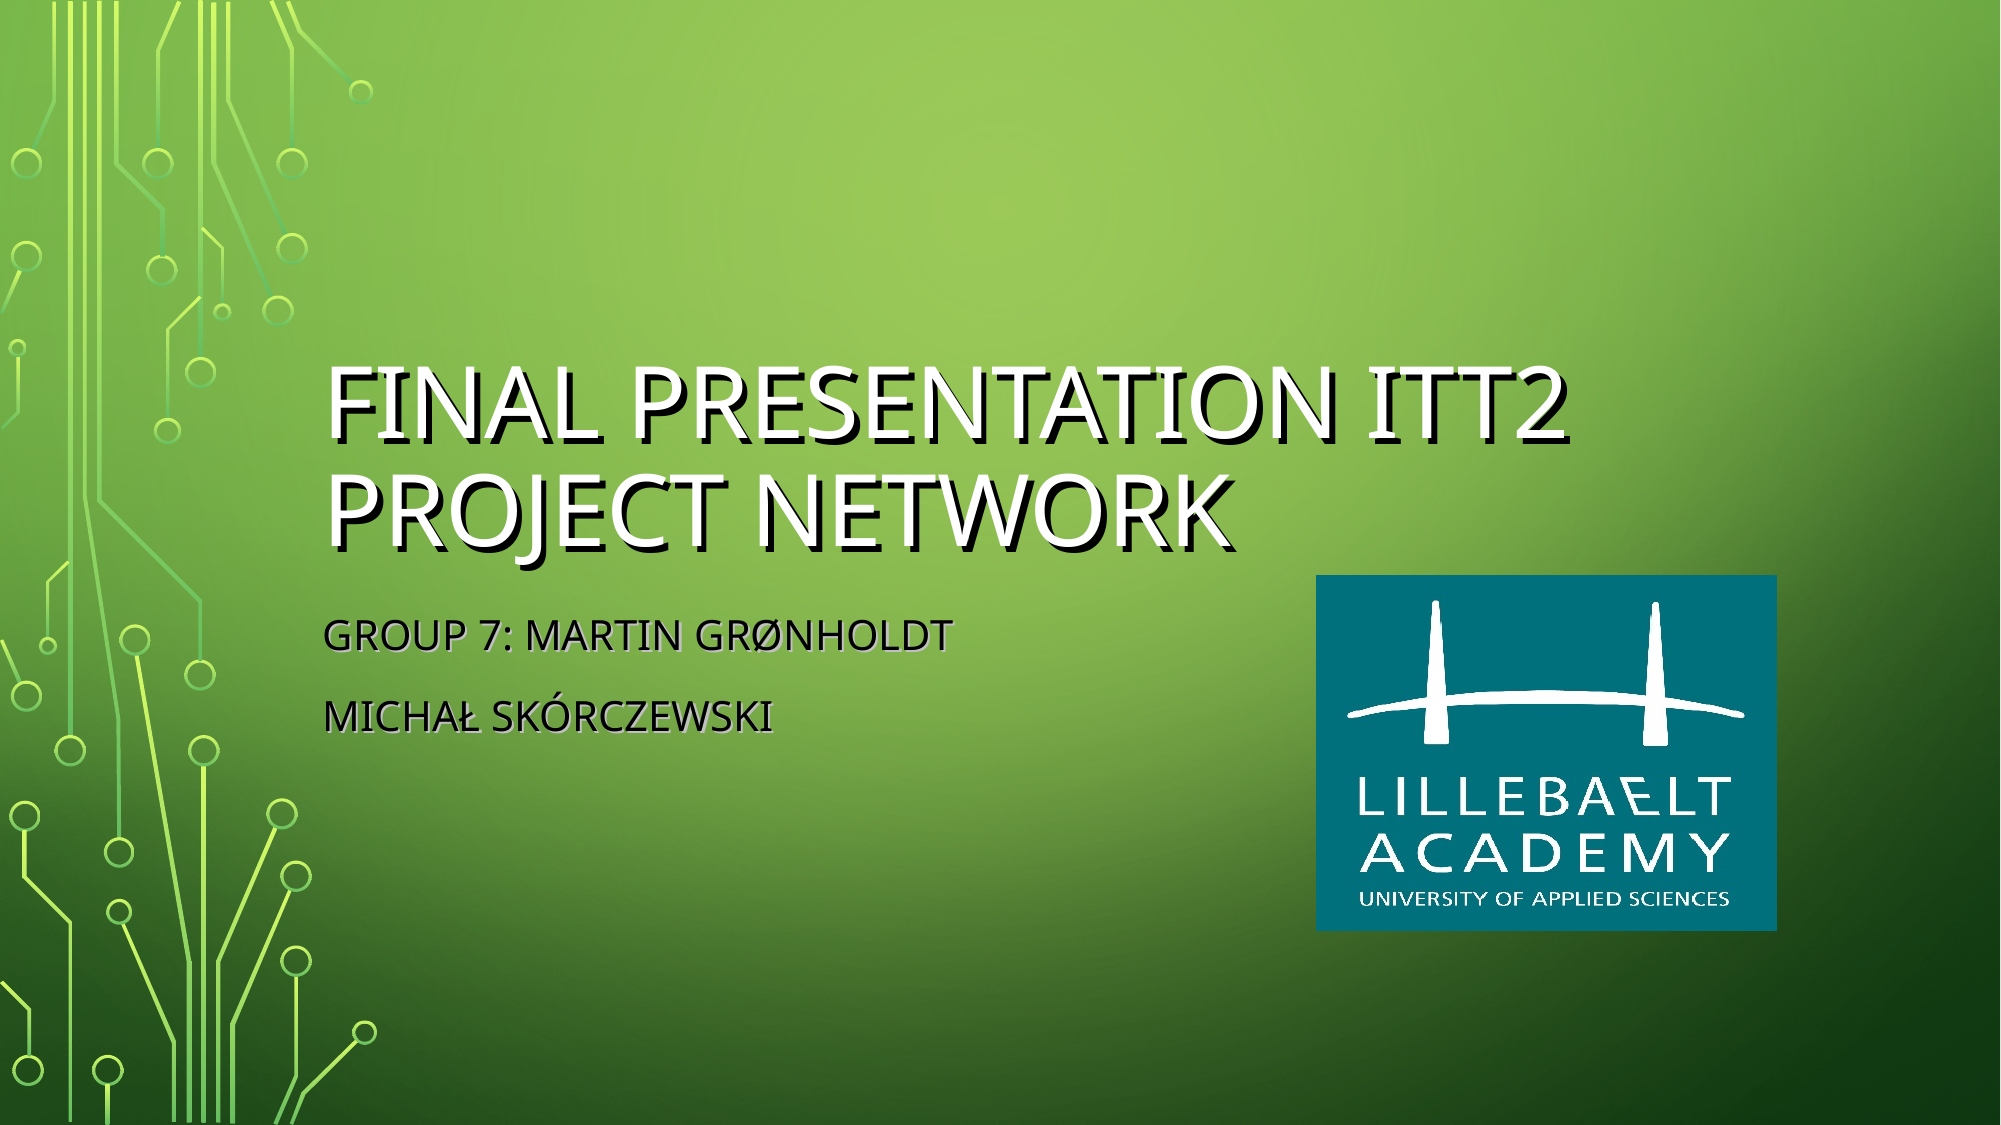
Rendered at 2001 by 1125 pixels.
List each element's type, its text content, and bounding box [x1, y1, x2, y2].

title FINAL PRESENTATION ITT2 PROJECT NETWORK [307, 184, 1750, 576]
picture [1316, 575, 1777, 931]
subtitle Group 7: Martin Grønholdt Michał Skórczewski [307, 590, 1316, 863]
